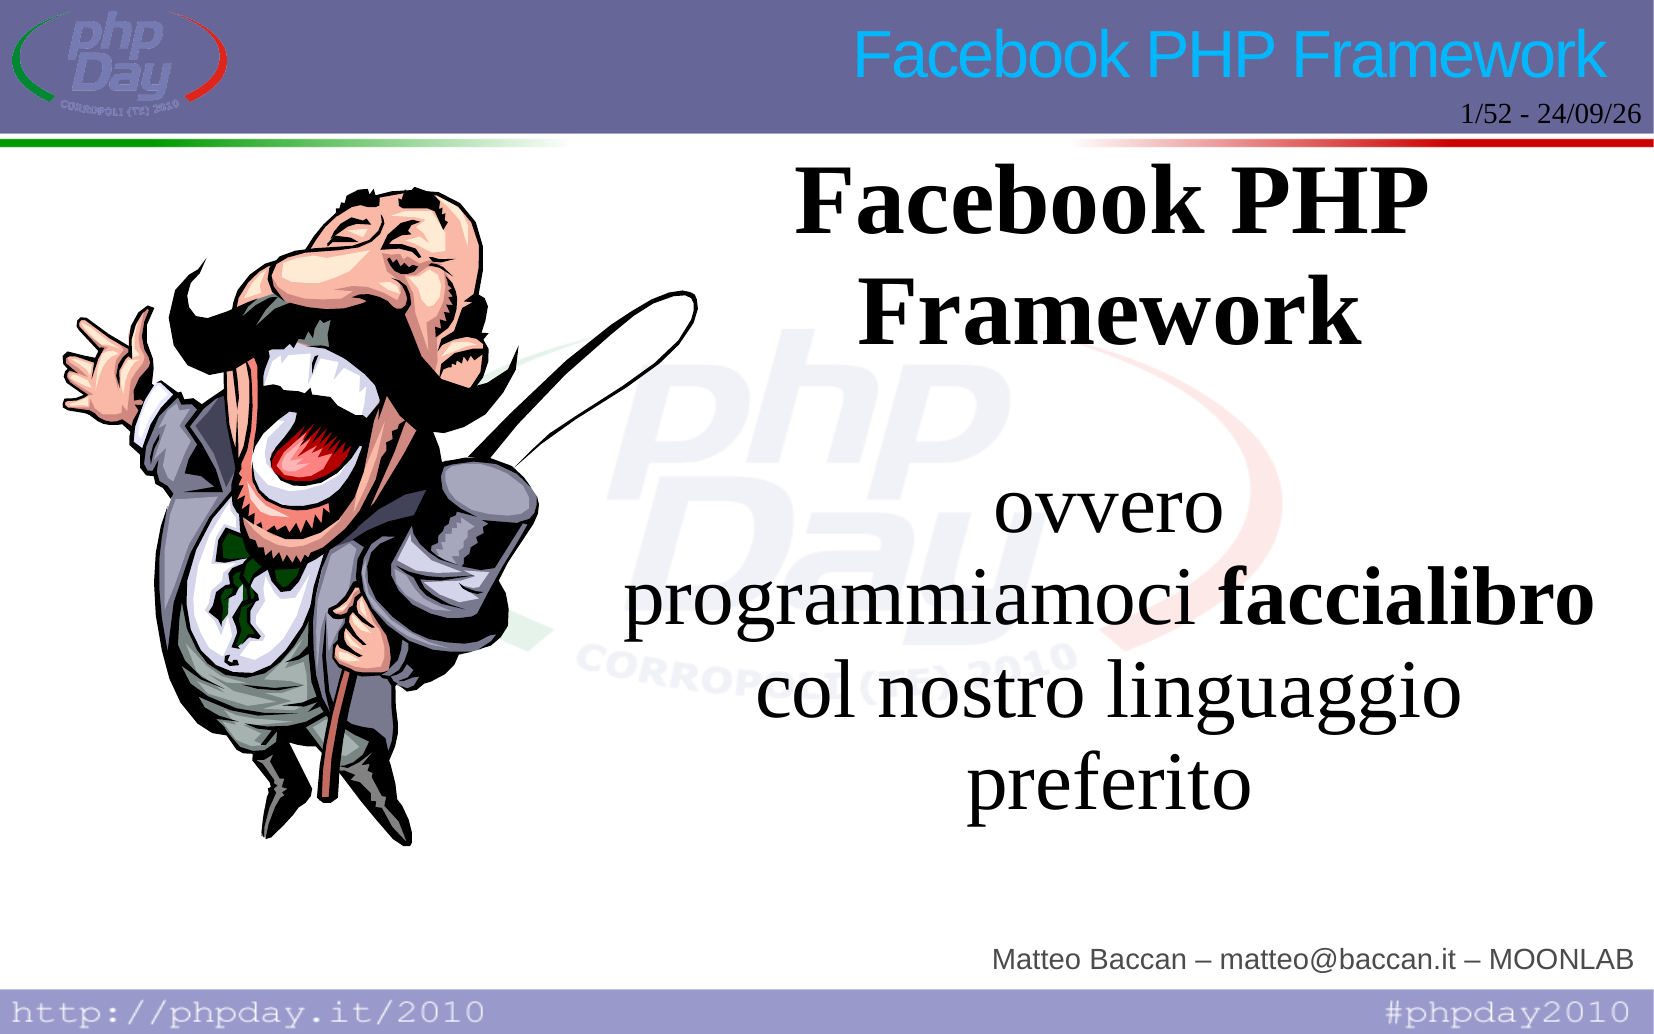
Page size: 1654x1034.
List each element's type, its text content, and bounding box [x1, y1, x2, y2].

text_box Facebook PHP Framework ovvero programmiamoci faccialibro col nostro linguaggio preferito [588, 137, 1632, 836]
title Facebook PHP Framework [132, 5, 1609, 103]
picture [0, 0, 1654, 1034]
